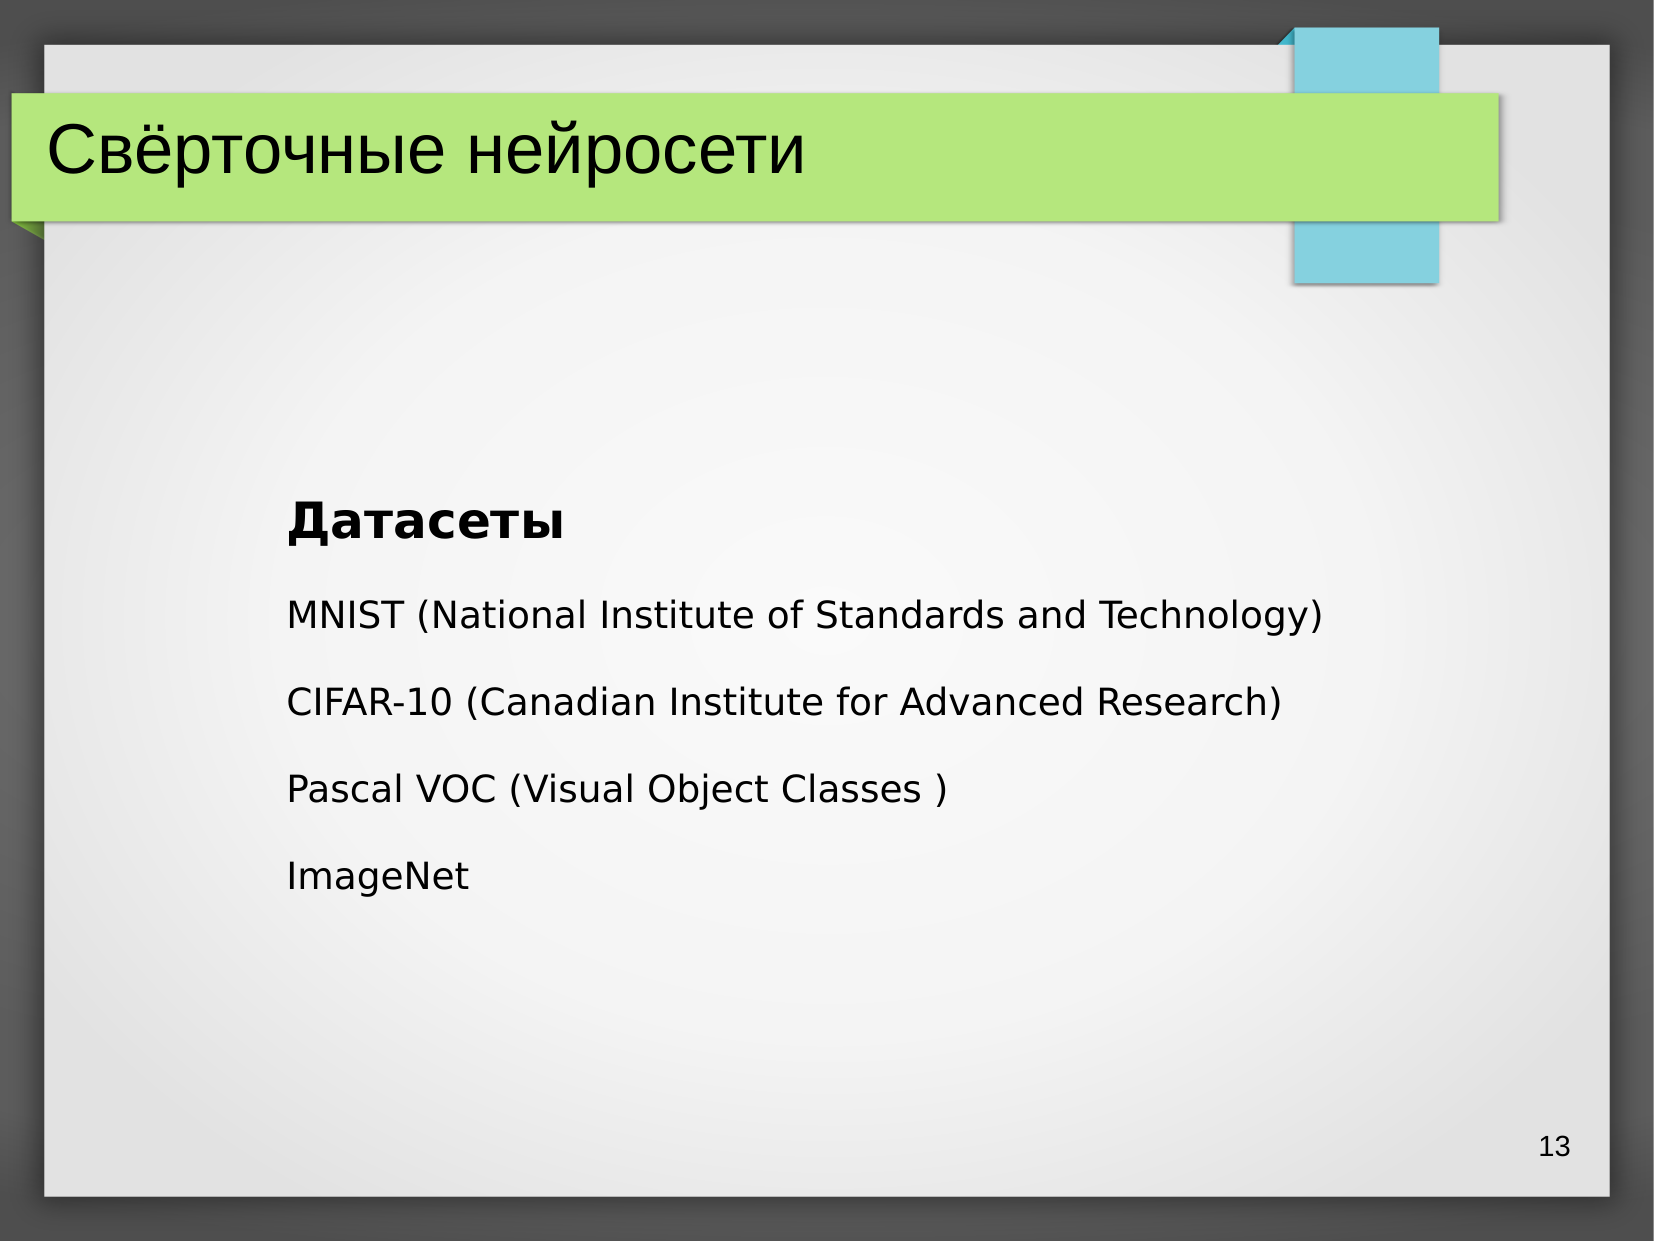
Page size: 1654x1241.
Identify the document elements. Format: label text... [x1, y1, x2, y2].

picture [0, 0, 1654, 1241]
title Свёрточные нейросети [46, 109, 1499, 190]
text_box Датасеты MNIST (National Institute of Standards and Technology) CIFAR-10 (Canadian Institute for Advanced Research) Pascal VOC (Visual Object Classes ) ImageNet [271, 484, 1430, 1016]
